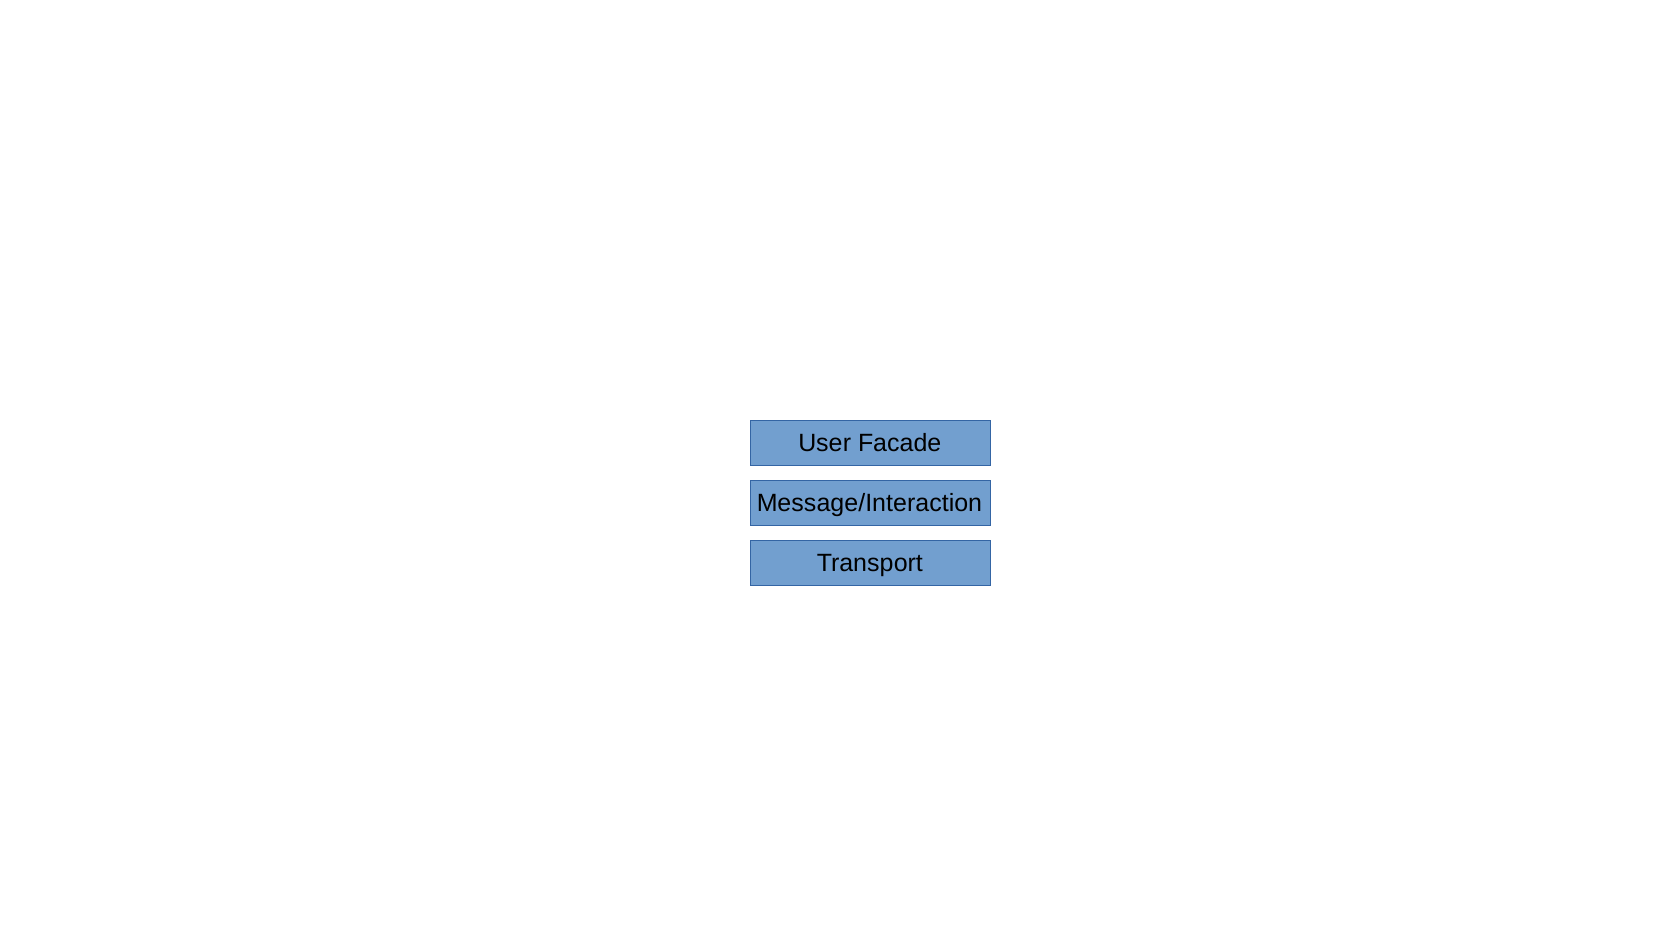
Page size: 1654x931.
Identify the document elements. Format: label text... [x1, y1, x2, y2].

text_box Transport [750, 540, 991, 586]
text_box User Facade [750, 420, 991, 466]
text_box Message/Interaction [750, 480, 991, 526]
